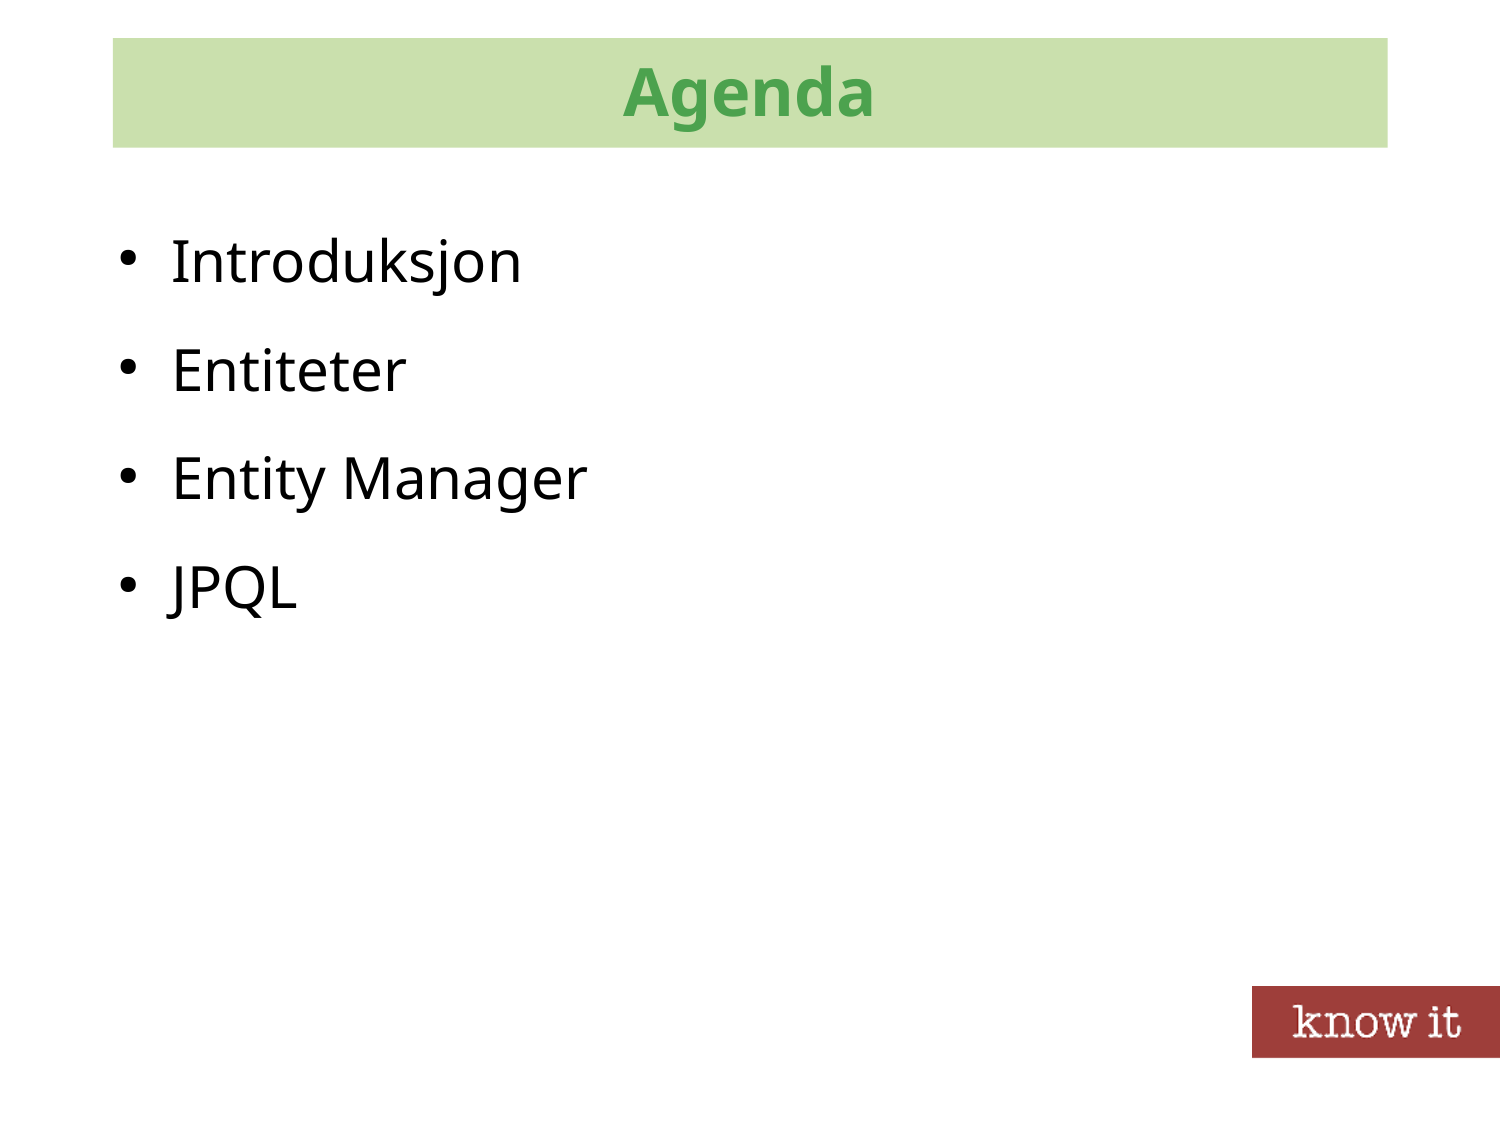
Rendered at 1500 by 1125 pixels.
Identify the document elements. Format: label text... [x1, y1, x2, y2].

list Introduksjon Entiteter Entity Manager JPQL [100, 220, 1360, 935]
picture [1252, 986, 1500, 1058]
text_box Agenda [112, 38, 1388, 148]
